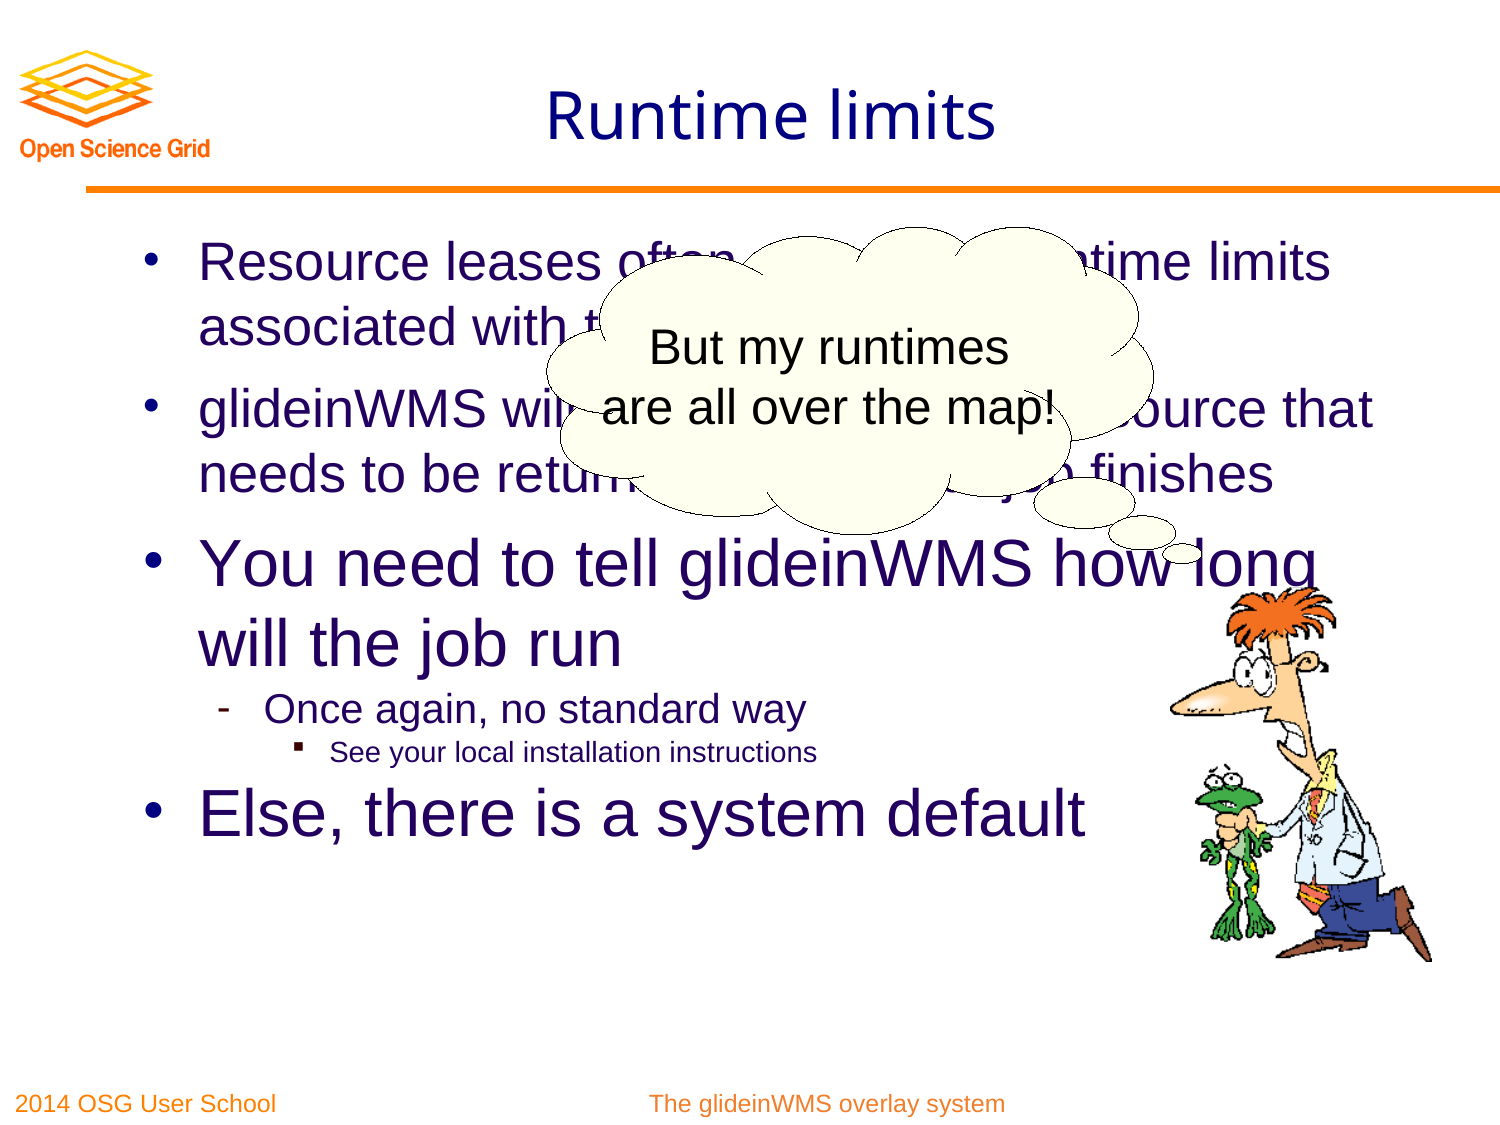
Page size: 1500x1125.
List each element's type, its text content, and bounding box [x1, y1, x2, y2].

list Resource leases often come with runtime limits associated with them glideinWMS will not start a job on a resource that needs to be returned before your job finishes You need to tell glideinWMS how long will the job run Once again, no standard way See your local installation instructions Else, there is a system default [127, 218, 1403, 1043]
text_box But my runtimes are all over the map! [546, 227, 1154, 535]
text_box But my runtimes are all over the map! [1162, 543, 1202, 564]
picture [1170, 586, 1432, 962]
picture [0, 27, 201, 179]
title Runtime limits [201, 18, 1342, 207]
text_box But my runtimes are all over the map! [1033, 477, 1176, 550]
